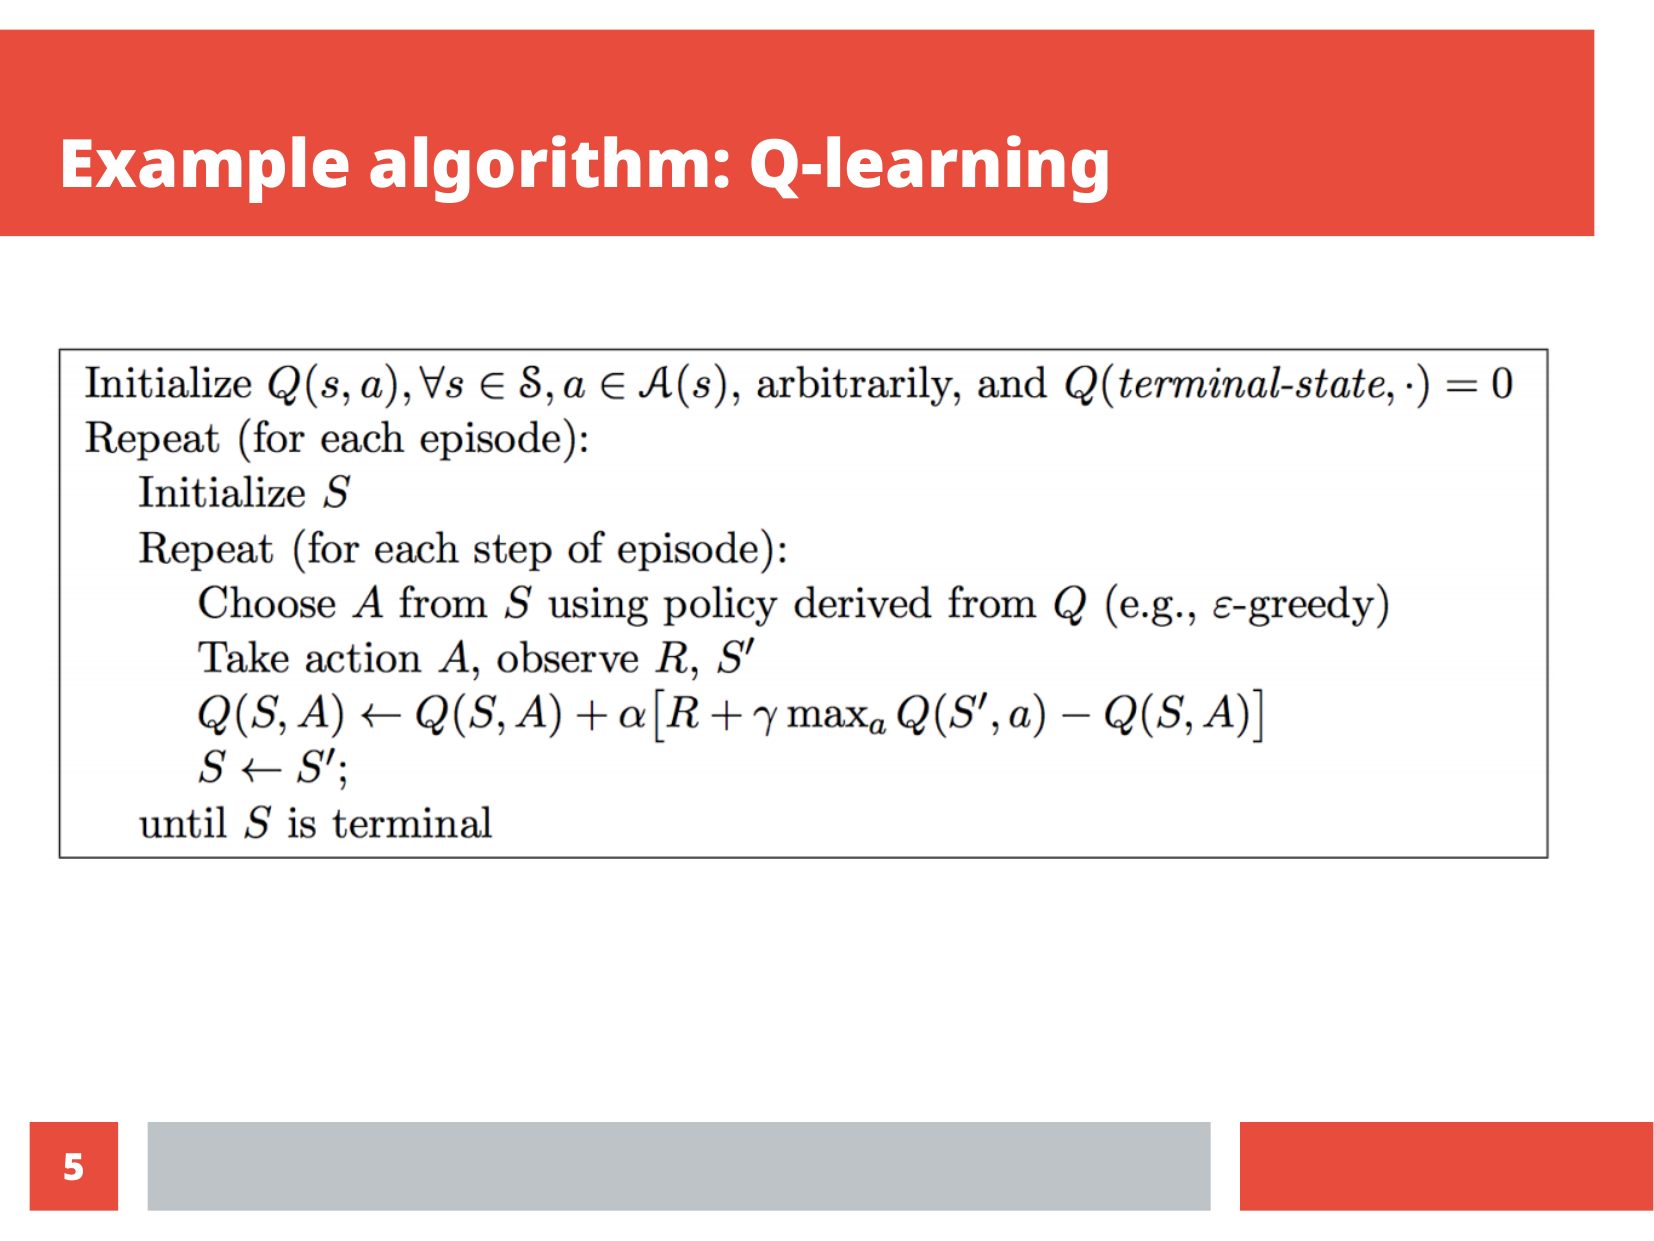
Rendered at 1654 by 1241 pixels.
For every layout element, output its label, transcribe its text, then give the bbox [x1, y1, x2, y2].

picture [30, 344, 1572, 877]
title Example algorithm: Q-learning [59, 59, 1595, 207]
